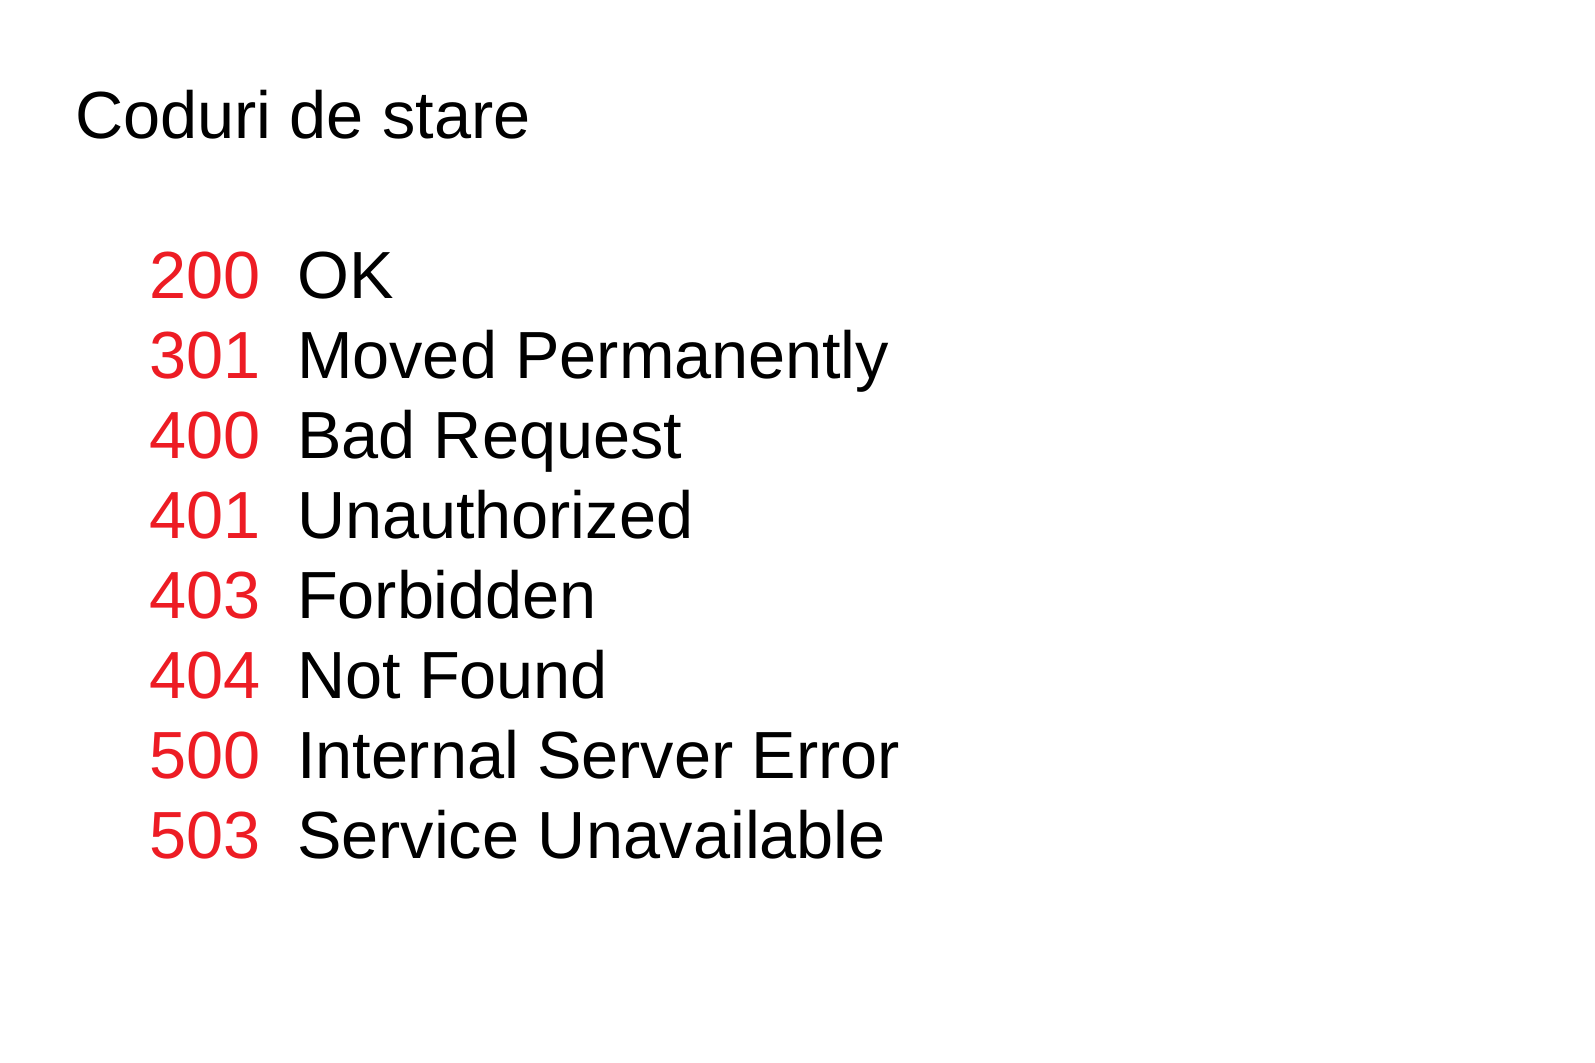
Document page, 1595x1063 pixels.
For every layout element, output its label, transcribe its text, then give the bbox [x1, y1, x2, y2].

text_box Coduri de stare 200 OK 301 Moved Permanently 400 Bad Request 401 Unauthorized 403 Forbidden 404 Not Found 500 Internal Server Error 503 Service Unavailable [60, 64, 1363, 943]
